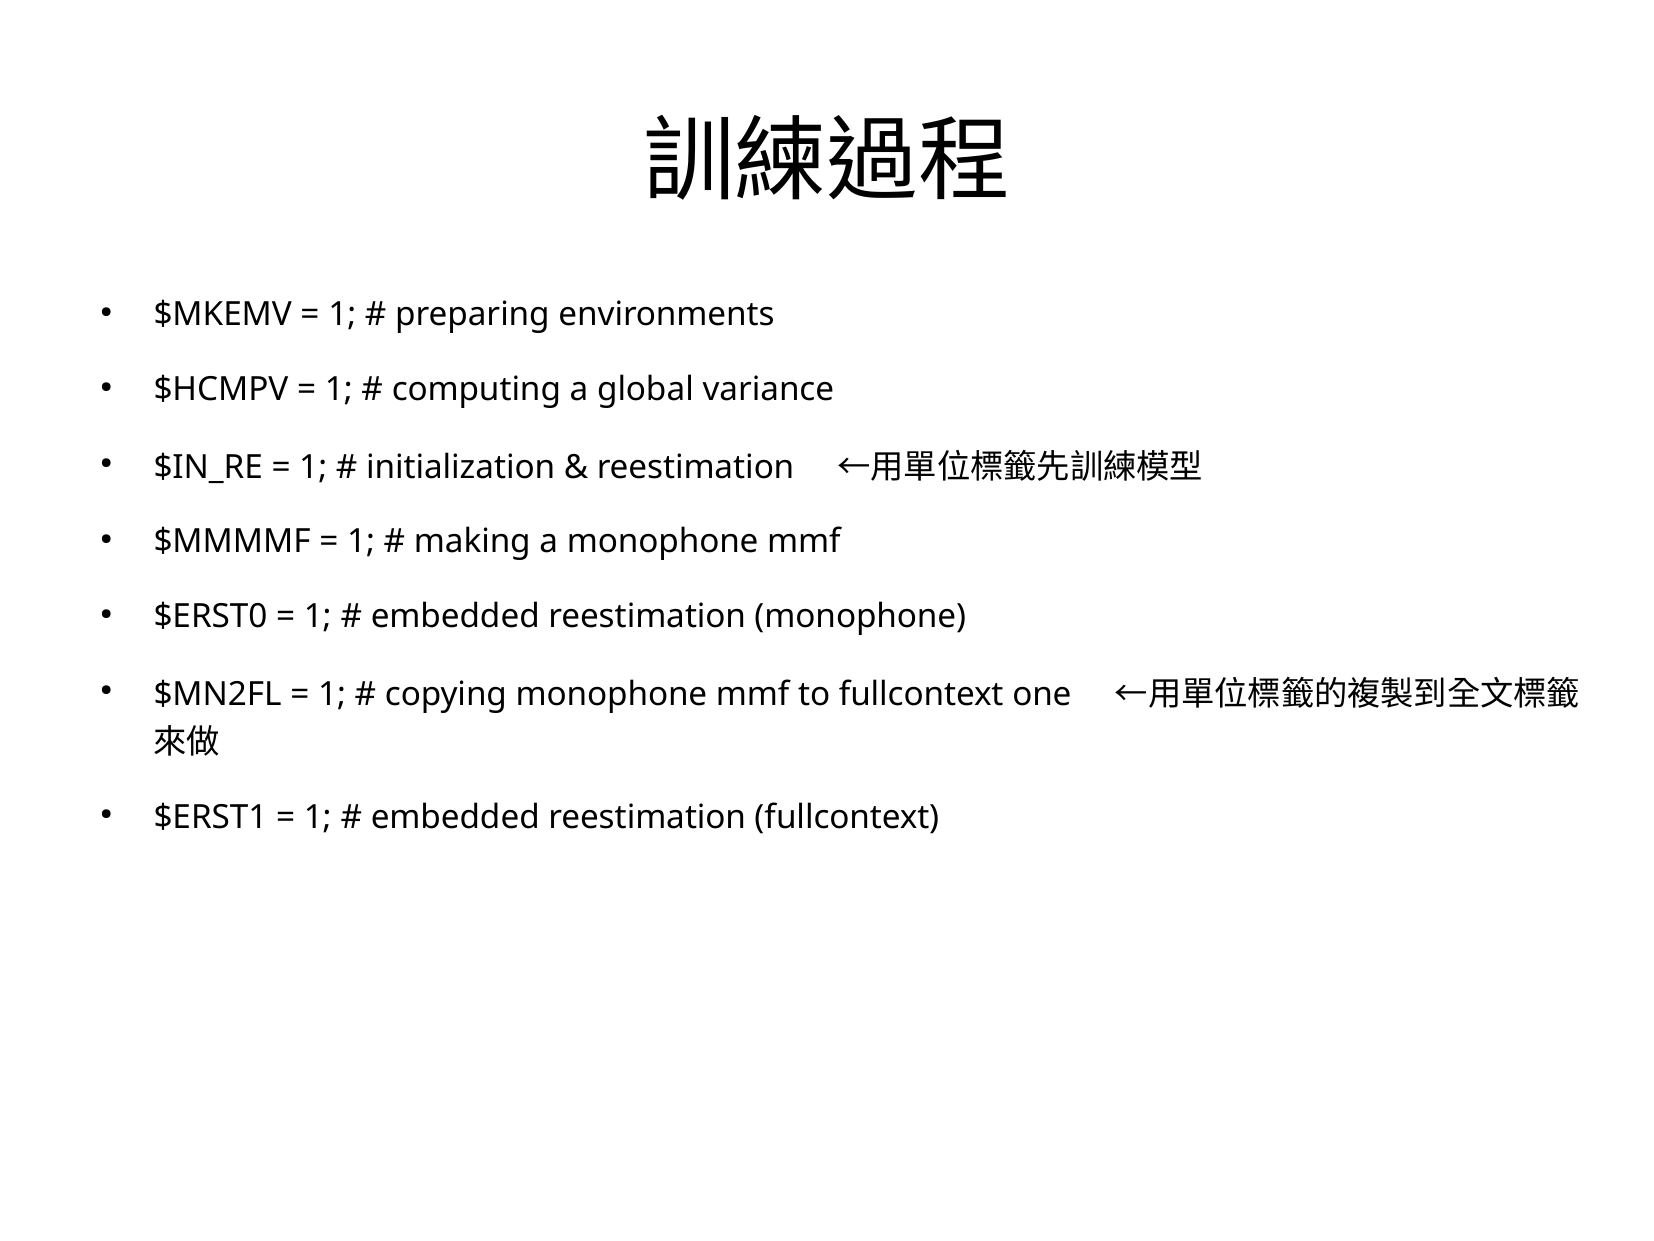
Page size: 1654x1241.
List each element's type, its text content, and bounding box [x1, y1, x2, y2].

title 訓練過程 [82, 49, 1571, 257]
list $MKEMV = 1; # preparing environments $HCMPV = 1; # computing a global variance $IN_RE = 1; # initialization & reestimation ←用單位標籤先訓練模型 $MMMMF = 1; # making a monophone mmf $ERST0 = 1; # embedded reestimation (monophone) $MN2FL = 1; # copying monophone mmf to fullcontext one ←用單位標籤的複製到全文標籤來做 $ERST1 = 1; # embedded reestimation (fullcontext) [82, 290, 1583, 995]
